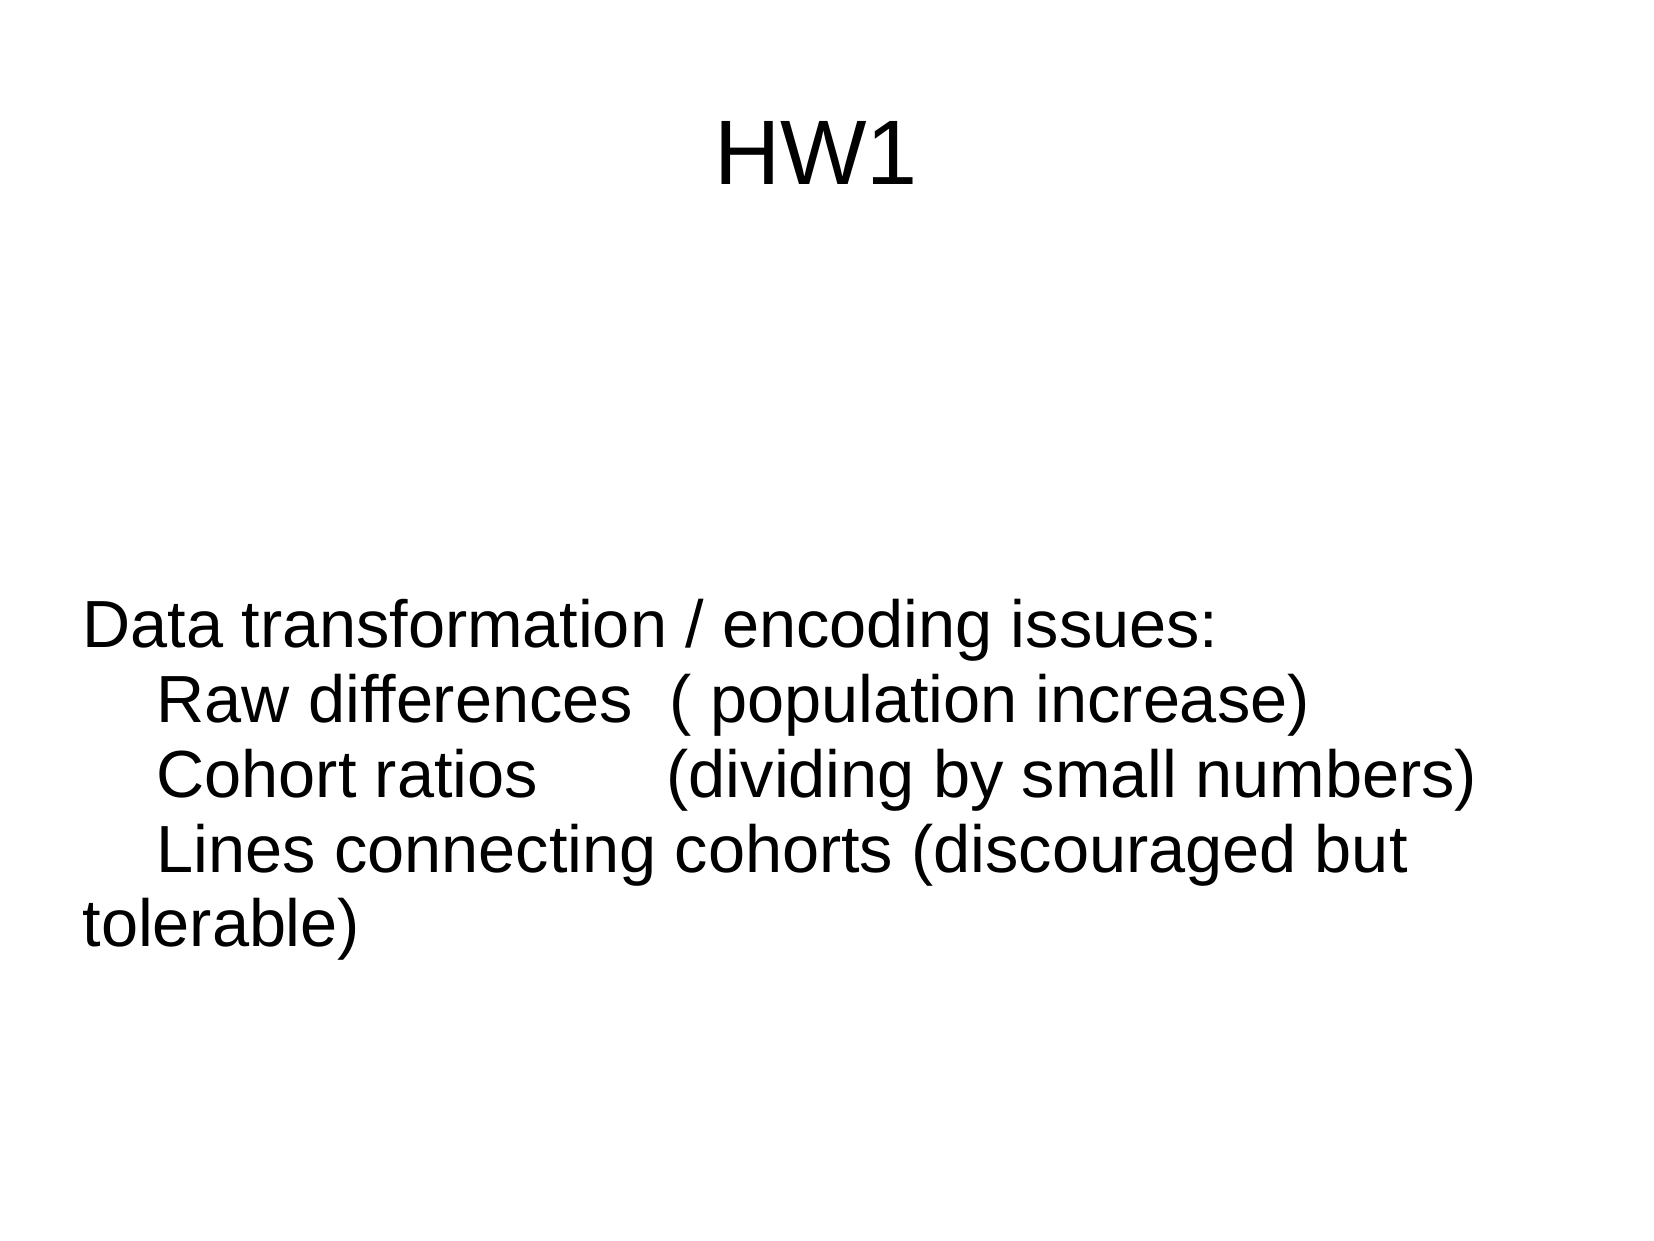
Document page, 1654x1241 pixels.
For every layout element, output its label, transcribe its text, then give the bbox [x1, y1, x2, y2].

title HW1 [82, 49, 1571, 257]
text_box [165, 116, 1654, 324]
subtitle Data transformation / encoding issues: Raw differences ( population increase) Cohort ratios (dividing by small numbers) Lines connecting cohorts (discouraged but tolerable) [82, 290, 1571, 1109]
